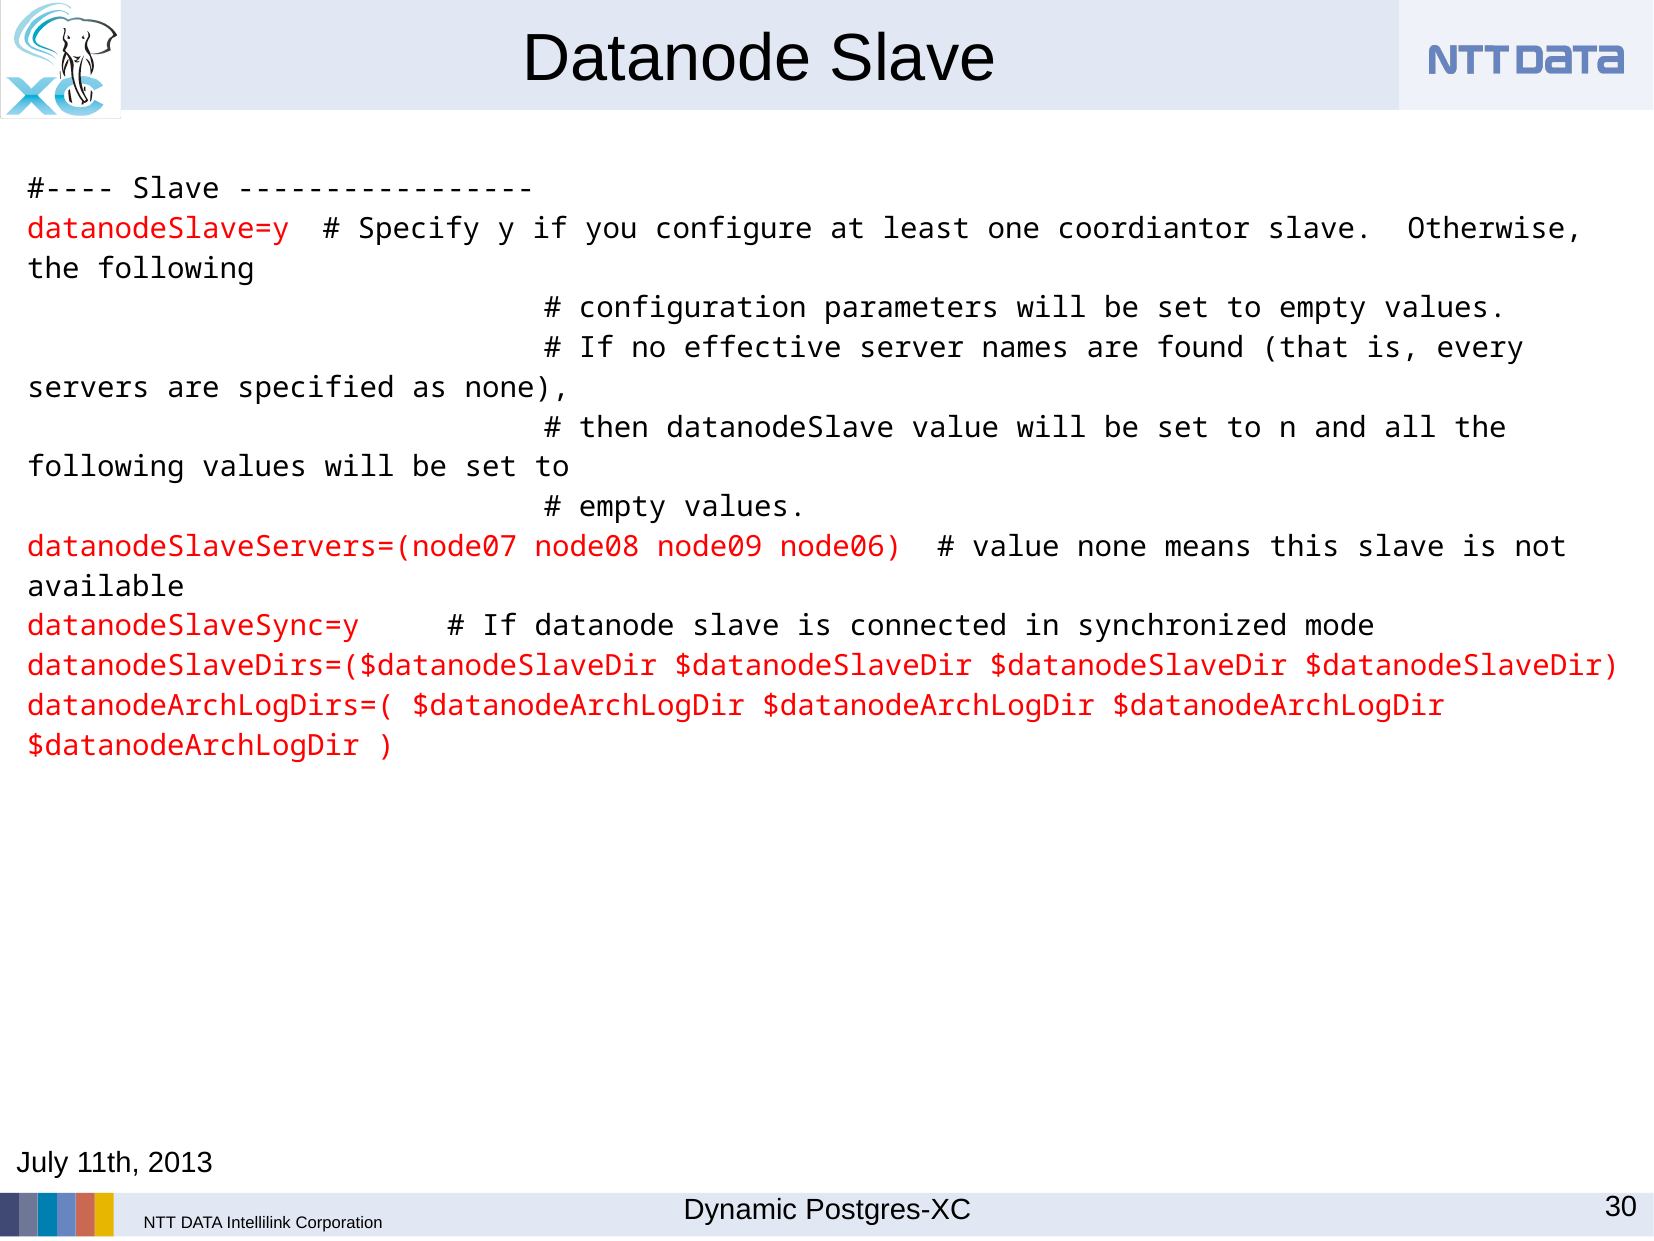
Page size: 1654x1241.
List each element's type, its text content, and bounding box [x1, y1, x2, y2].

title Datanode Slave [120, 3, 1399, 110]
picture [0, 0, 121, 119]
picture [1429, 45, 1624, 74]
text_box #---- Slave ----------------- datanodeSlave=y # Specify y if you configure at least one coordiantor slave. Otherwise, the following # configuration parameters will be set to empty values. # If no effective server names are found (that is, every servers are specified as none), # then datanodeSlave value will be set to n and all the following values will be set to # empty values. datanodeSlaveServers=(node07 node08 node09 node06) # value none means this slave is not available datanodeSlaveSync=y # If datanode slave is connected in synchronized mode datanodeSlaveDirs=($datanodeSlaveDir $datanodeSlaveDir $datanodeSlaveDir $datanodeSlaveDir) datanodeArchLogDirs=( $datanodeArchLogDir $datanodeArchLogDir $datanodeArchLogDir $datanodeArchLogDir ) [12, 159, 1654, 1010]
